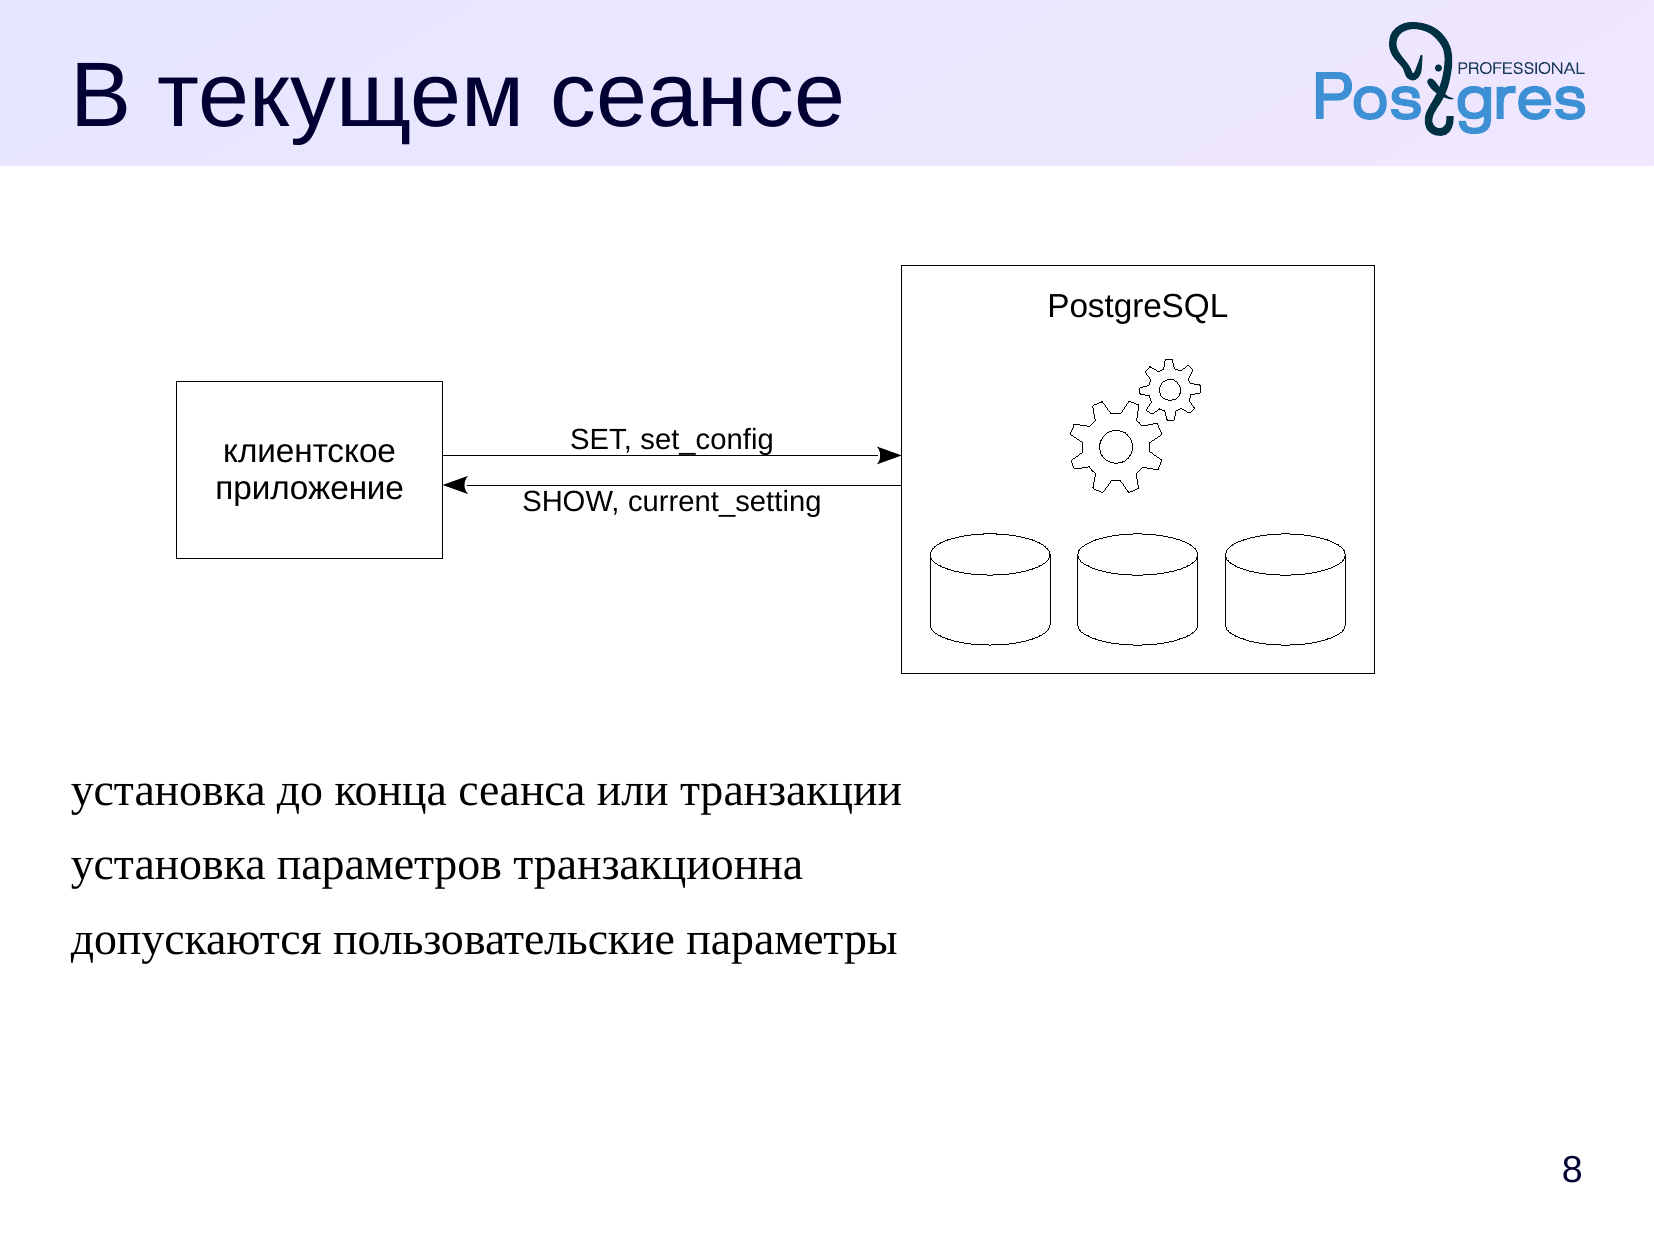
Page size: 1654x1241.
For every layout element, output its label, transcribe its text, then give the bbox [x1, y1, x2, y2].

text_box [930, 555, 1051, 646]
title В текущем сеансе [70, 43, 1241, 147]
list установка до конца сеанса или транзакции установка параметров транзакционна допускаются пользовательские параметры [70, 765, 1583, 1141]
text_box [1077, 556, 1198, 646]
text_box [1225, 556, 1346, 646]
text_box клиентское приложение [176, 381, 443, 559]
text_box [1139, 359, 1201, 421]
text_box [1070, 401, 1162, 493]
text_box PostgreSQL [901, 265, 1375, 674]
